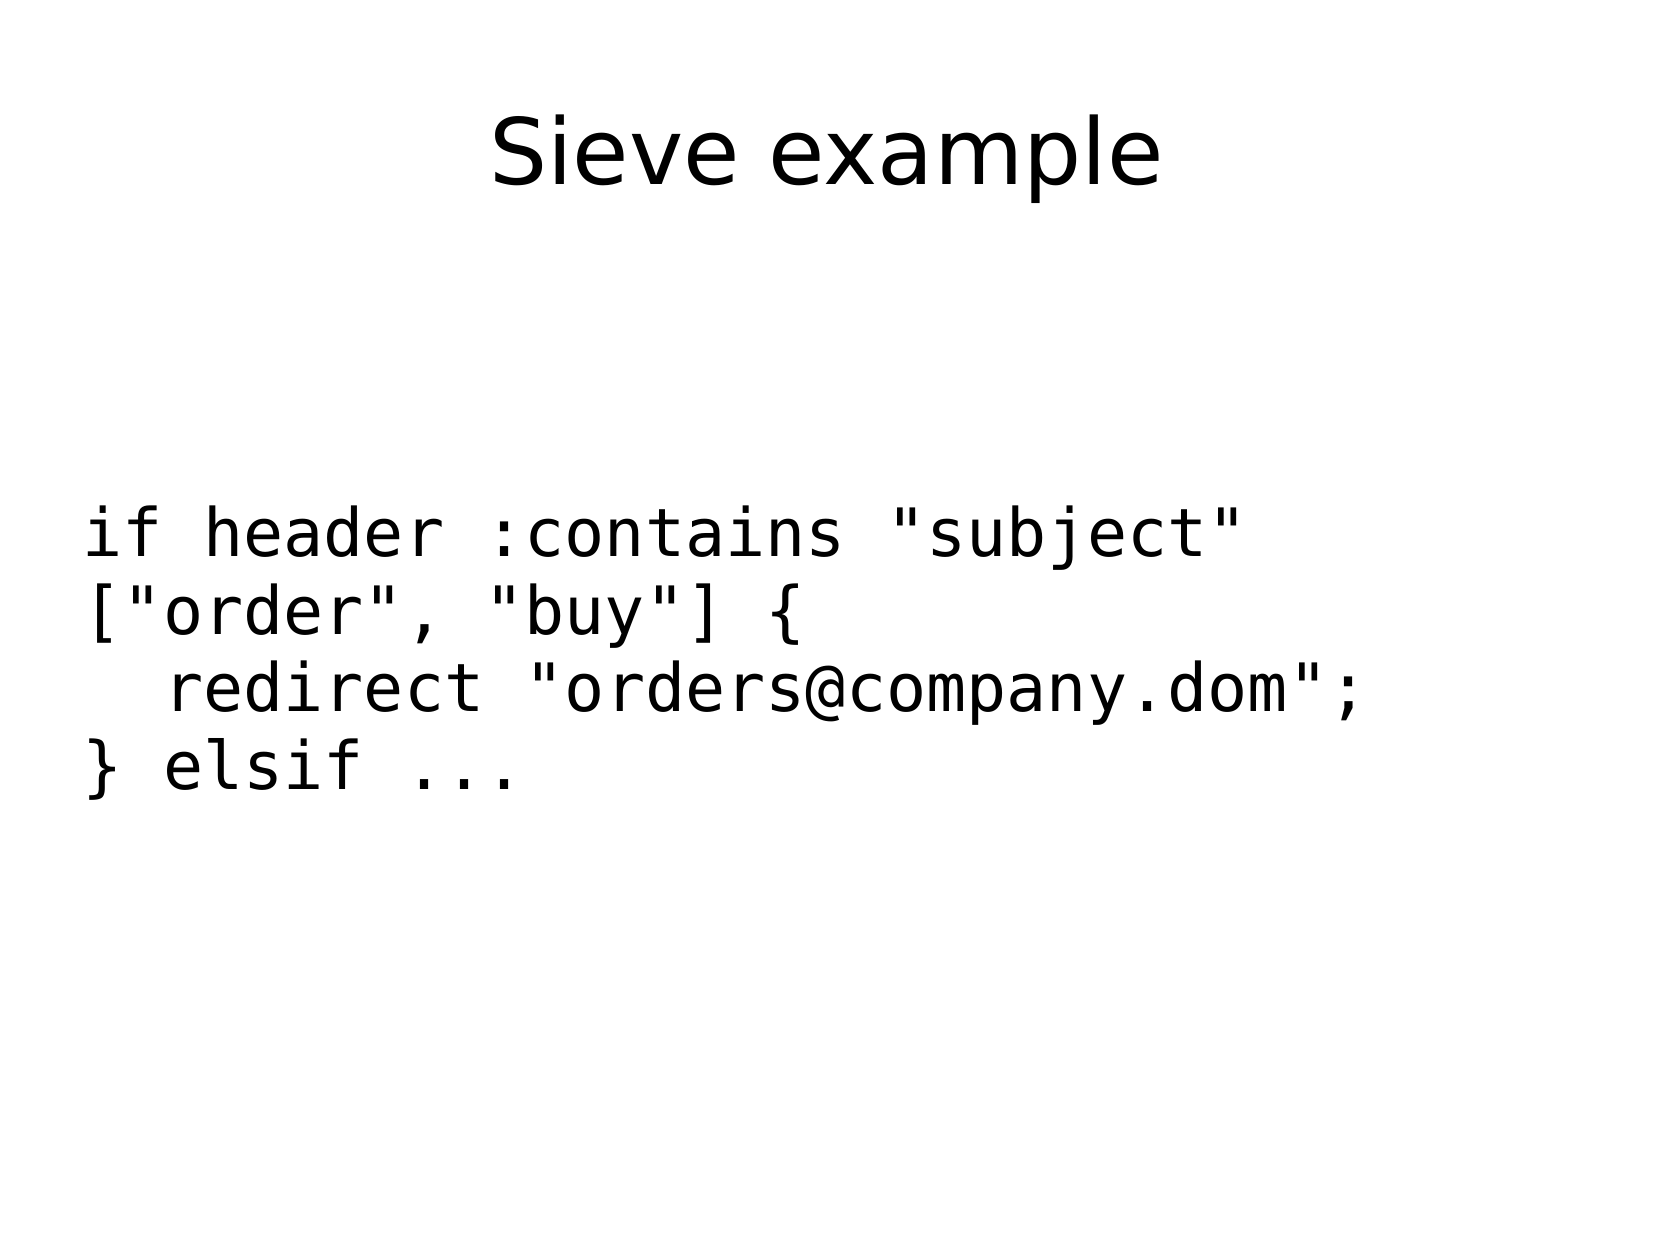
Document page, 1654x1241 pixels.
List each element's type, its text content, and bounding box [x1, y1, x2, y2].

subtitle if header :contains "subject" ["order", "buy"] { redirect "orders@company.dom"; } elsif ... [82, 290, 1571, 1010]
title Sieve example [82, 49, 1571, 257]
